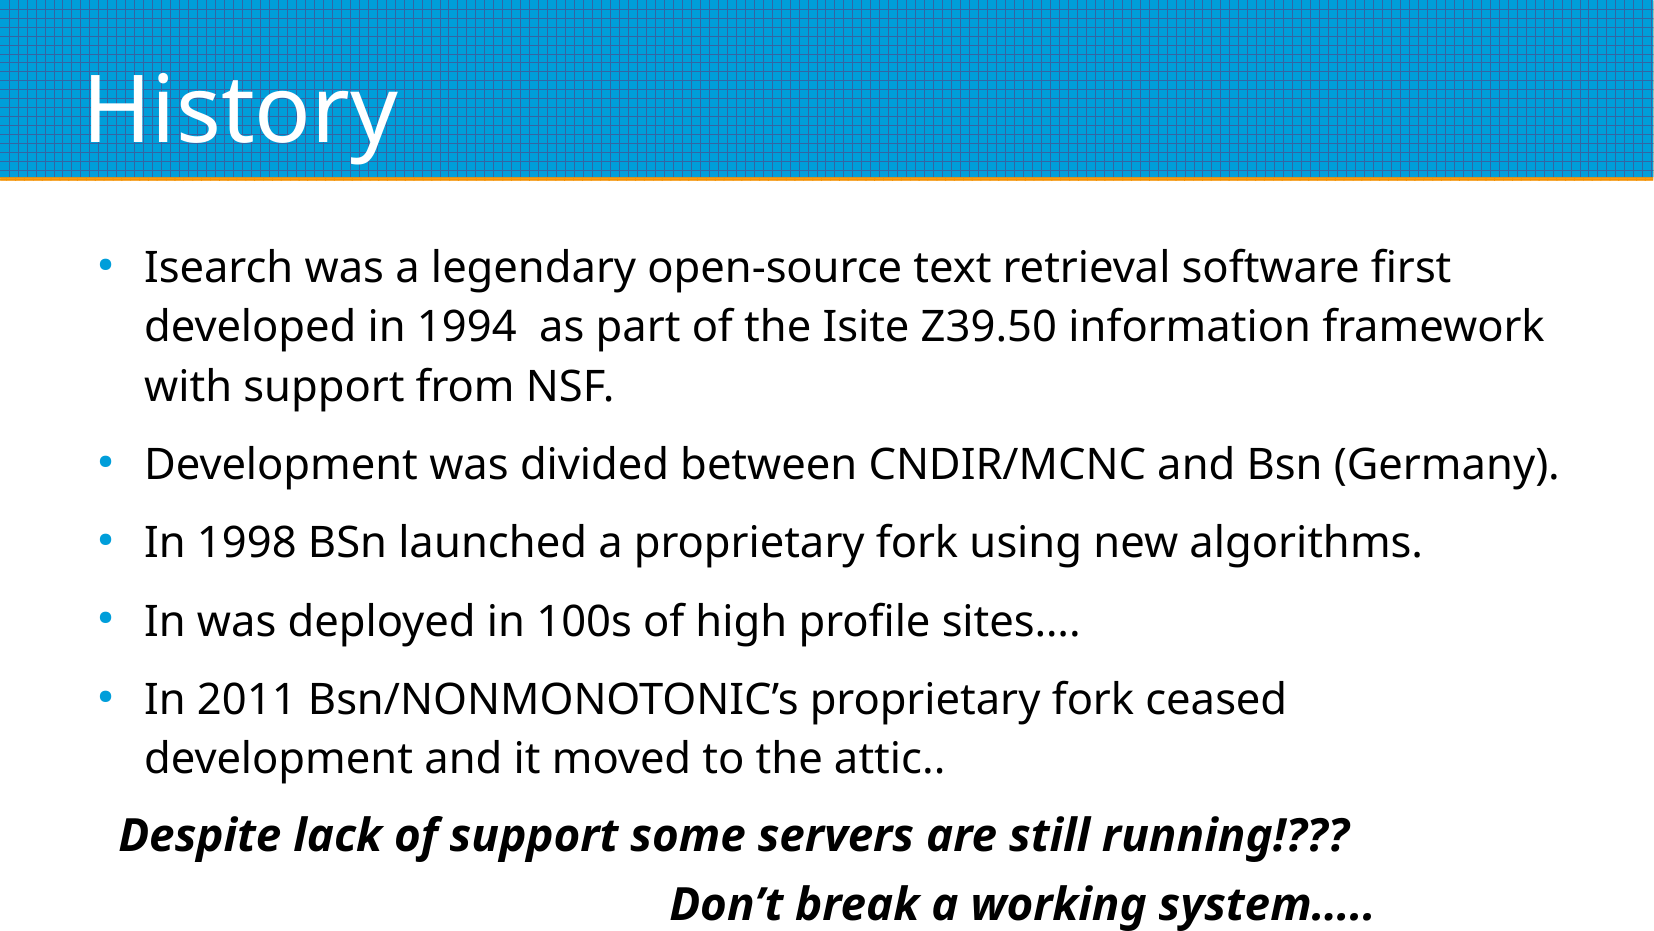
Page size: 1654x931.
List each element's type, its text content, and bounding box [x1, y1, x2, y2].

text_box Despite lack of support some servers are still running!??? [112, 796, 1356, 871]
text_box Don’t break a working system….. [663, 865, 1383, 931]
title History [82, 14, 1571, 171]
list Isearch was a legendary open-source text retrieval software first developed in 1994 as part of the Isite Z39.50 information framework with support from NSF. Development was divided between CNDIR/MCNC and Bsn (Germany). In 1998 BSn launched a proprietary fork using new algorithms. In was deployed in 100s of high profile sites…. In 2011 Bsn/NONMONOTONIC’s proprietary fork ceased development and it moved to the attic.. [82, 236, 1563, 811]
